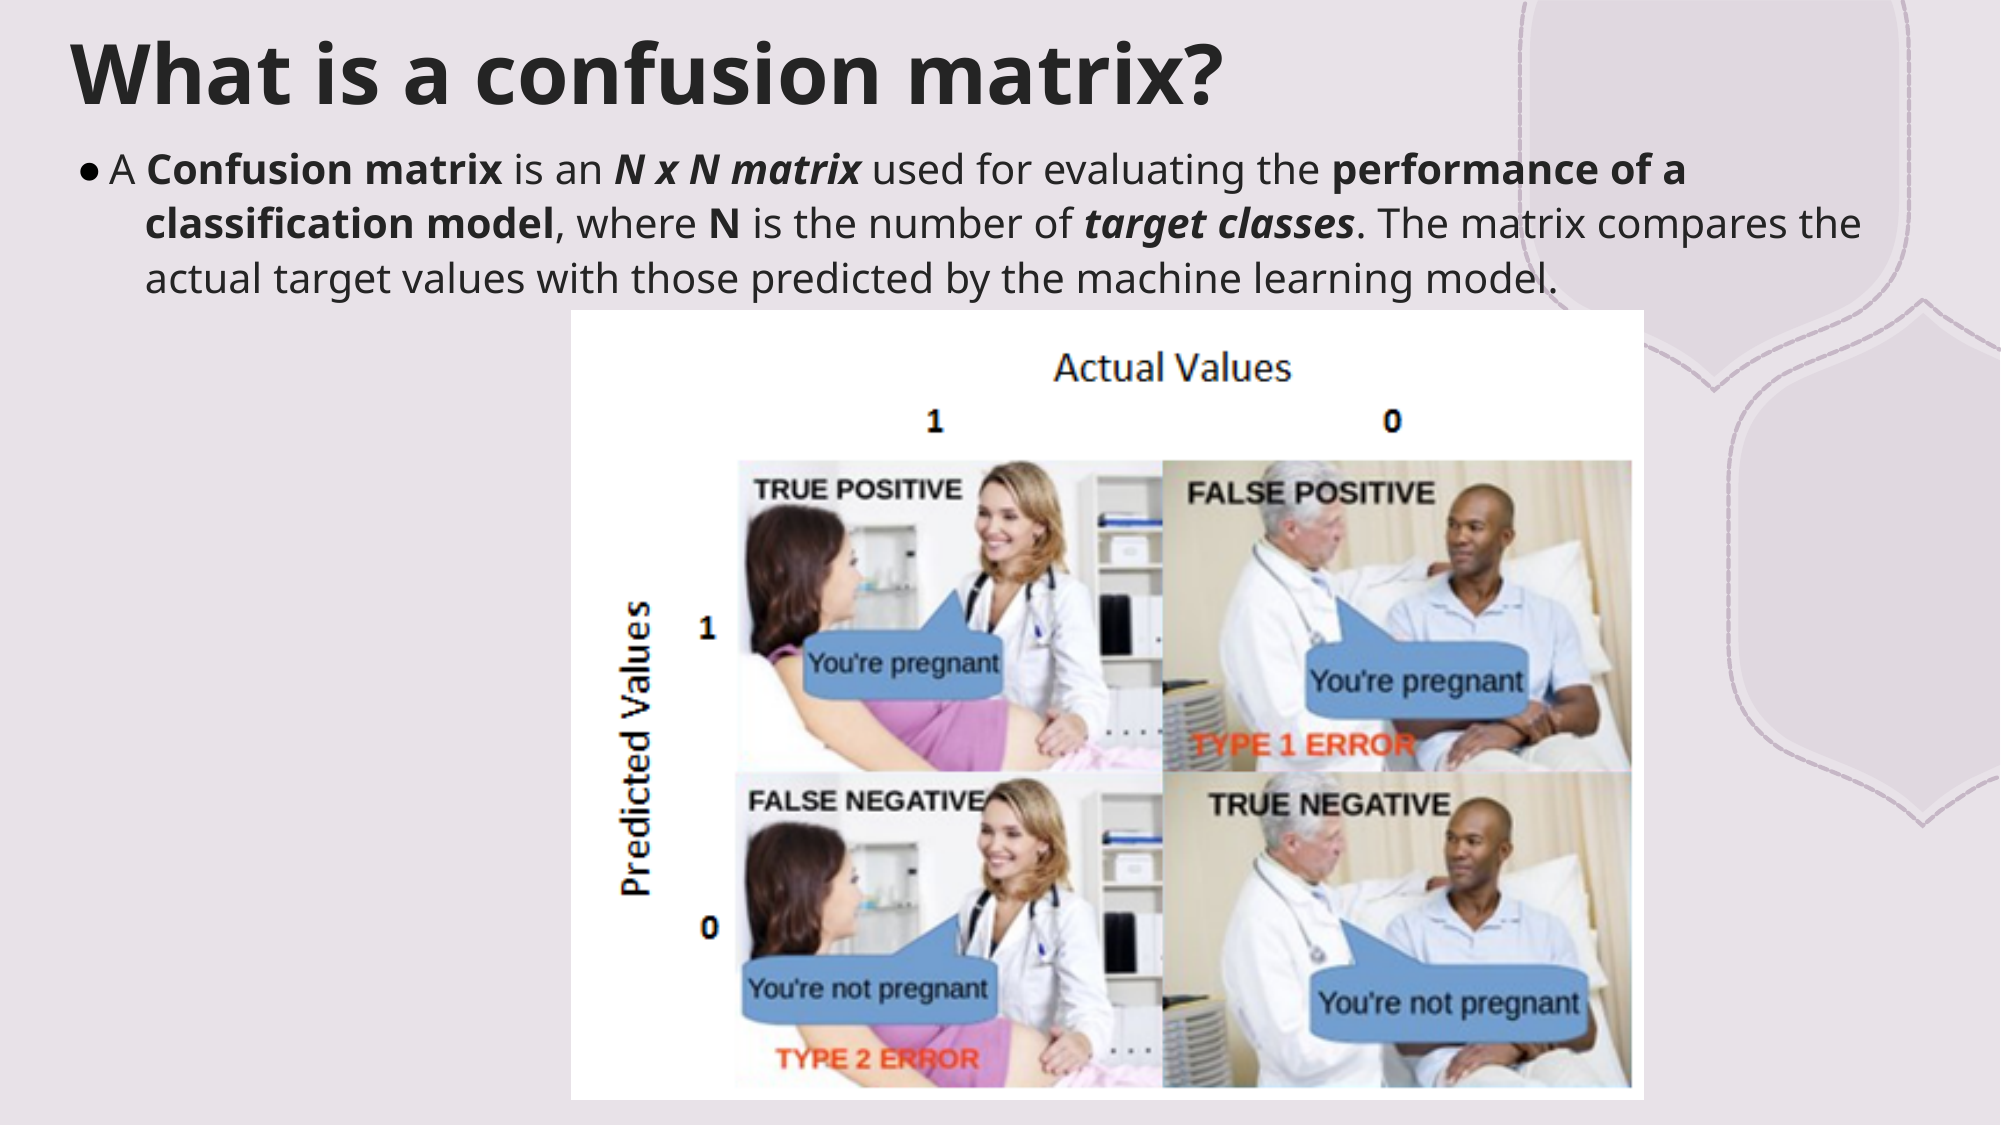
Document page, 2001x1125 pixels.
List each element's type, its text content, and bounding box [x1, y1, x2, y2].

list A Confusion matrix is an N x N matrix used for evaluating the performance of a classification model, where N is the number of target classes. The matrix compares the actual target values with those predicted by the machine learning model. [55, 130, 1898, 311]
title What is a confusion matrix? [55, 11, 1545, 130]
picture [571, 310, 1644, 1100]
